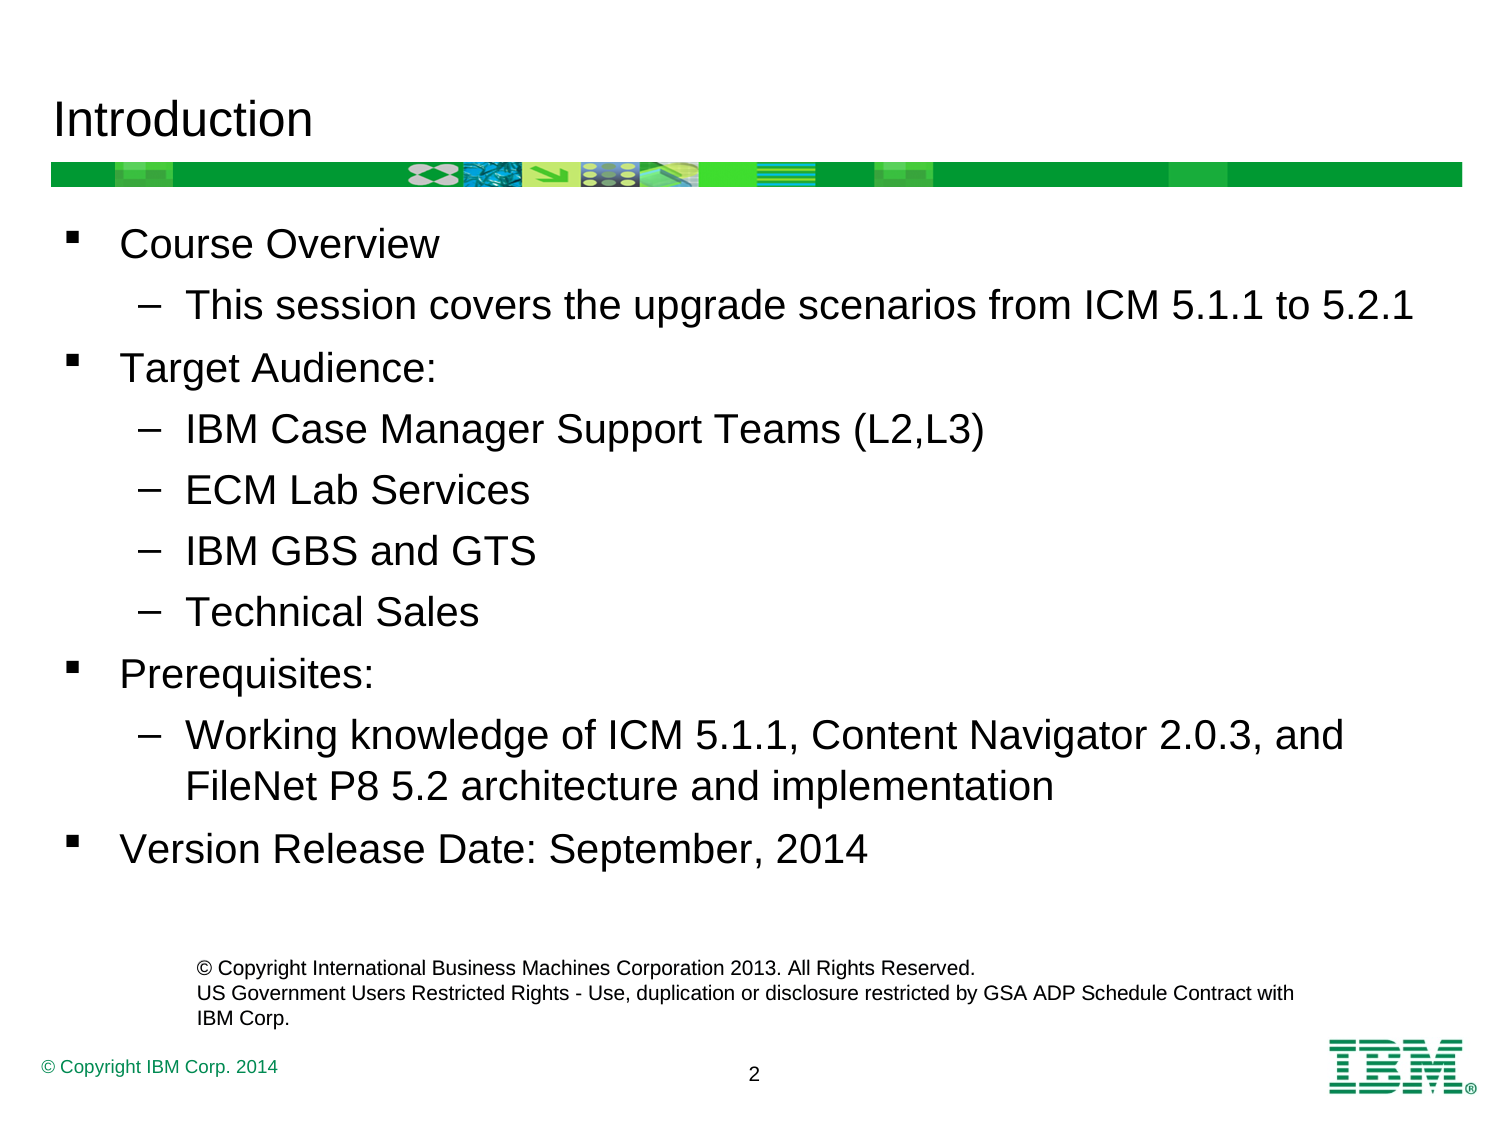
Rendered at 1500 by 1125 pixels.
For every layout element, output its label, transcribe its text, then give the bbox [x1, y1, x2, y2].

text_box © Copyright International Business Machines Corporation 2013. All Rights Reserved. US Government Users Restricted Rights - Use, duplication or disclosure restricted by GSA ADP Schedule Contract with IBM Corp. [181, 946, 1337, 1065]
title Introduction [37, 45, 1388, 188]
picture [1327, 1037, 1479, 1096]
list Course Overview This session covers the upgrade scenarios from ICM 5.1.1 to 5.2.1 Target Audience: IBM Case Manager Support Teams (L2,L3) ECM Lab Services IBM GBS and GTS Technical Sales Prerequisites: Working knowledge of ICM 5.1.1, Content Navigator 2.0.3, and FileNet P8 5.2 architecture and implementation Version Release Date: September, 2014 [48, 207, 1454, 940]
picture [50, 161, 1463, 189]
